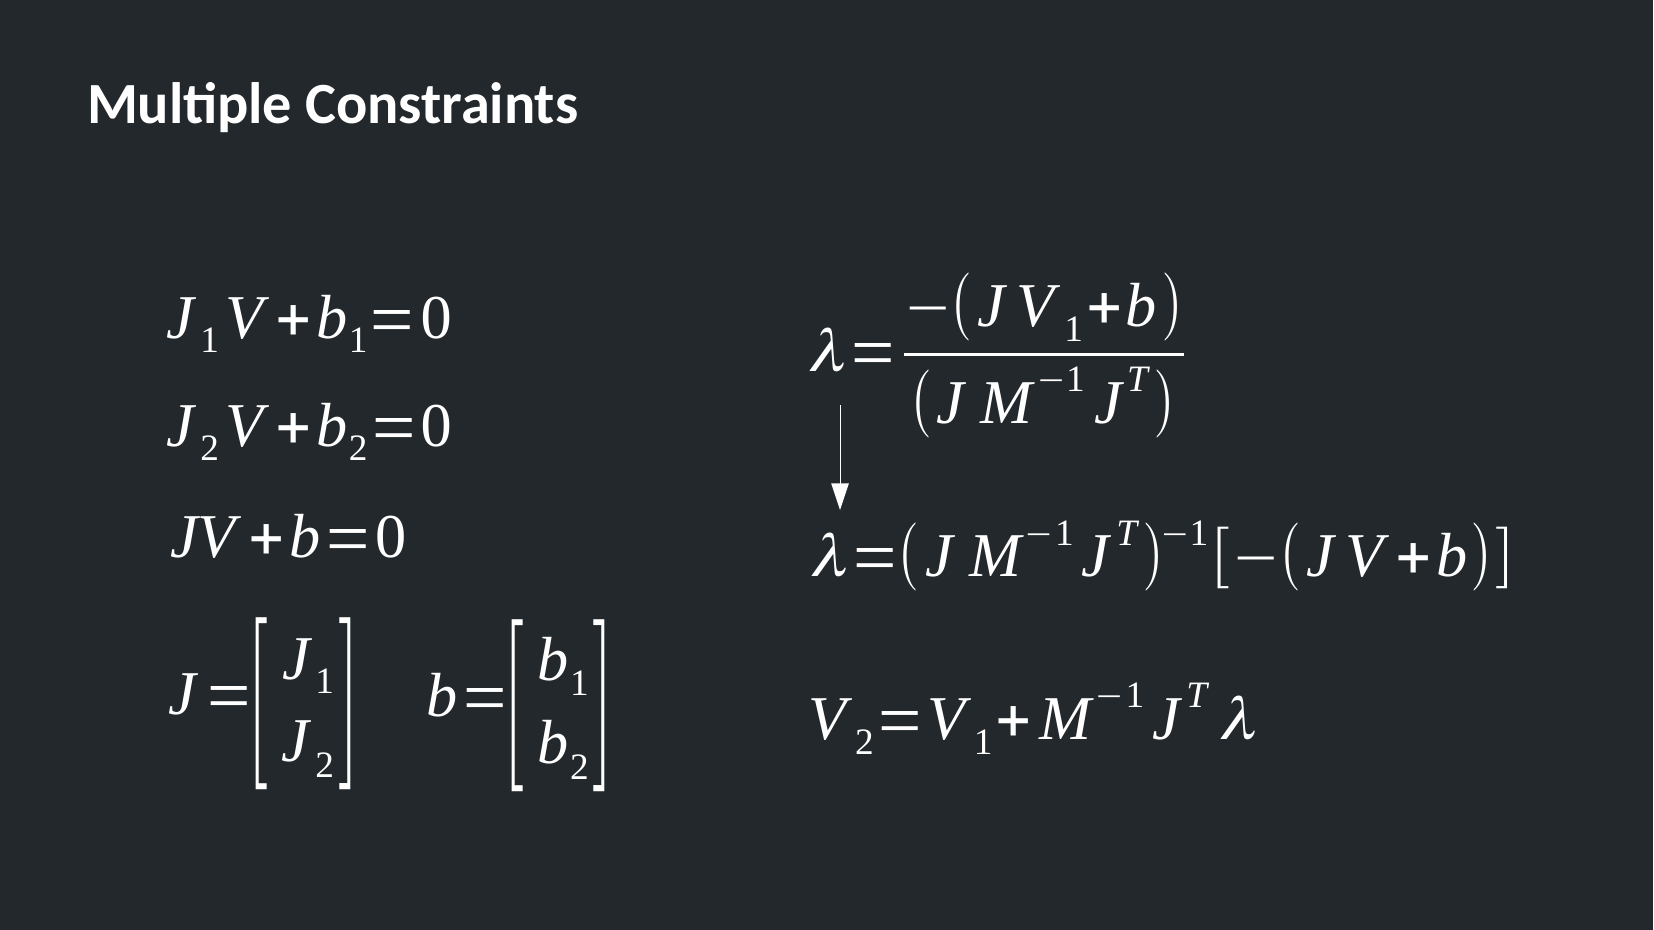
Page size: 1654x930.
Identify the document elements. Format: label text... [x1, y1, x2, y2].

chart [802, 512, 1518, 595]
chart [158, 390, 459, 469]
chart [162, 501, 413, 571]
chart [420, 616, 623, 796]
chart [160, 615, 368, 794]
chart [800, 269, 1193, 441]
chart [158, 281, 458, 360]
text_box Multiple Constraints [72, 72, 898, 221]
chart [802, 675, 1265, 762]
